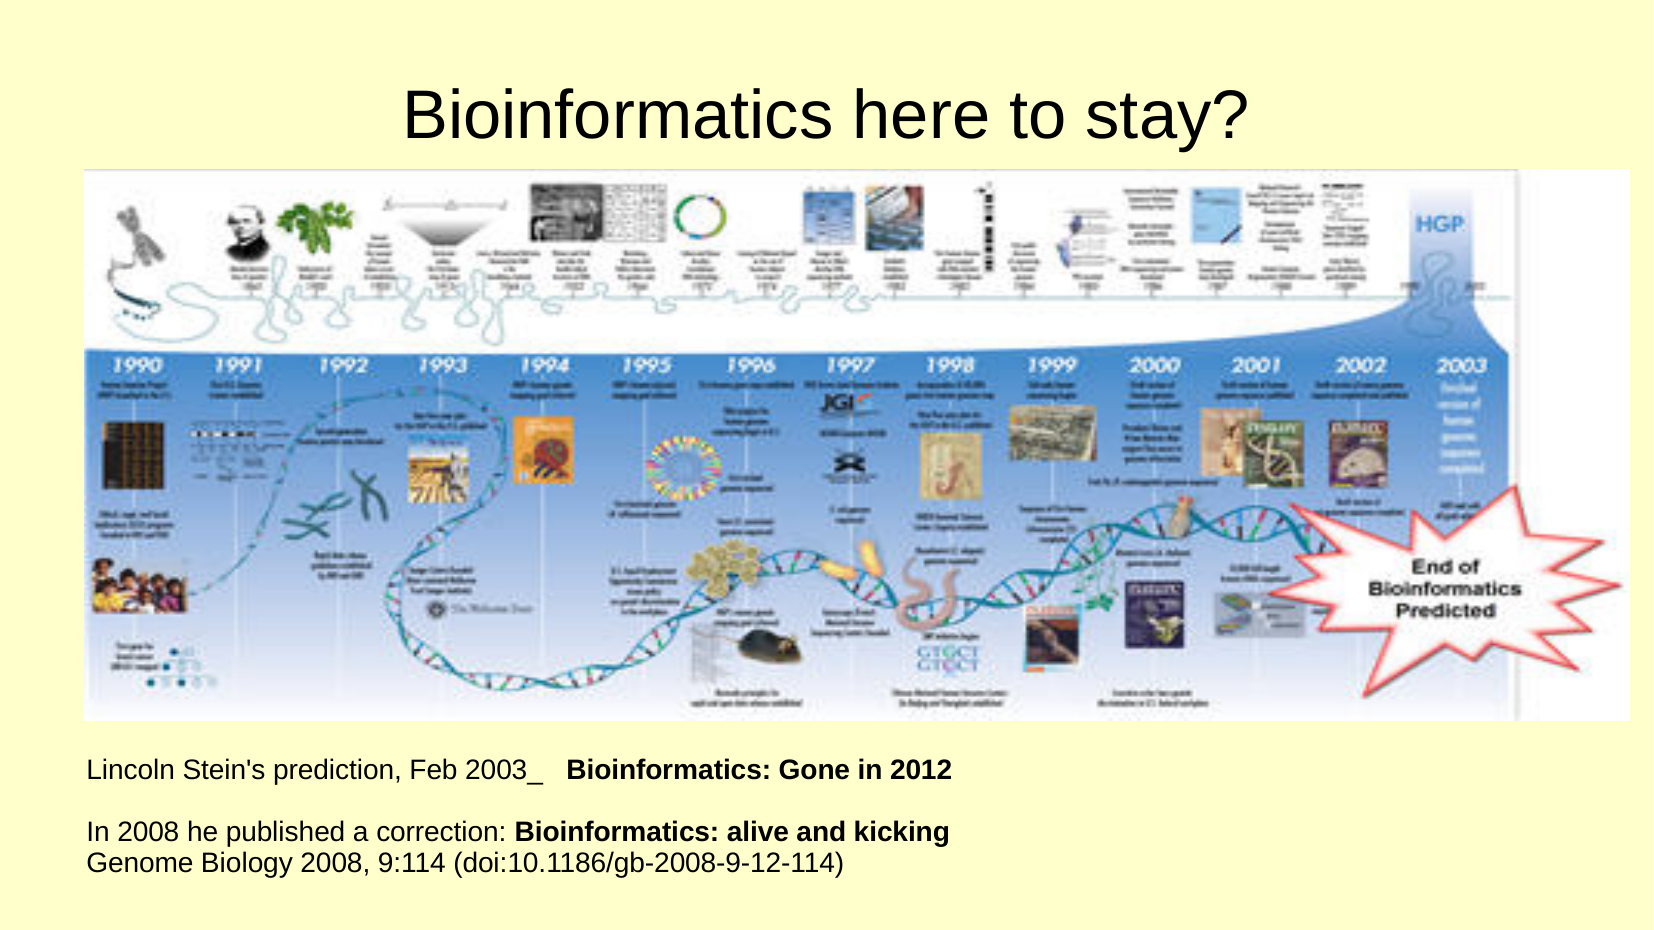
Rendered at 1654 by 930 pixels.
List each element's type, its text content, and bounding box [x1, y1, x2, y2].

picture [74, 169, 1630, 721]
title Bioinformatics here to stay? [82, 36, 1571, 193]
text_box Lincoln Stein's prediction, Feb 2003_ Bioinformatics: Gone in 2012 In 2008 he published a correction: Bioinformatics: alive and kicking Genome Biology 2008, 9:114 (doi:10.1186/gb-2008-9-12-114) [71, 746, 1617, 888]
